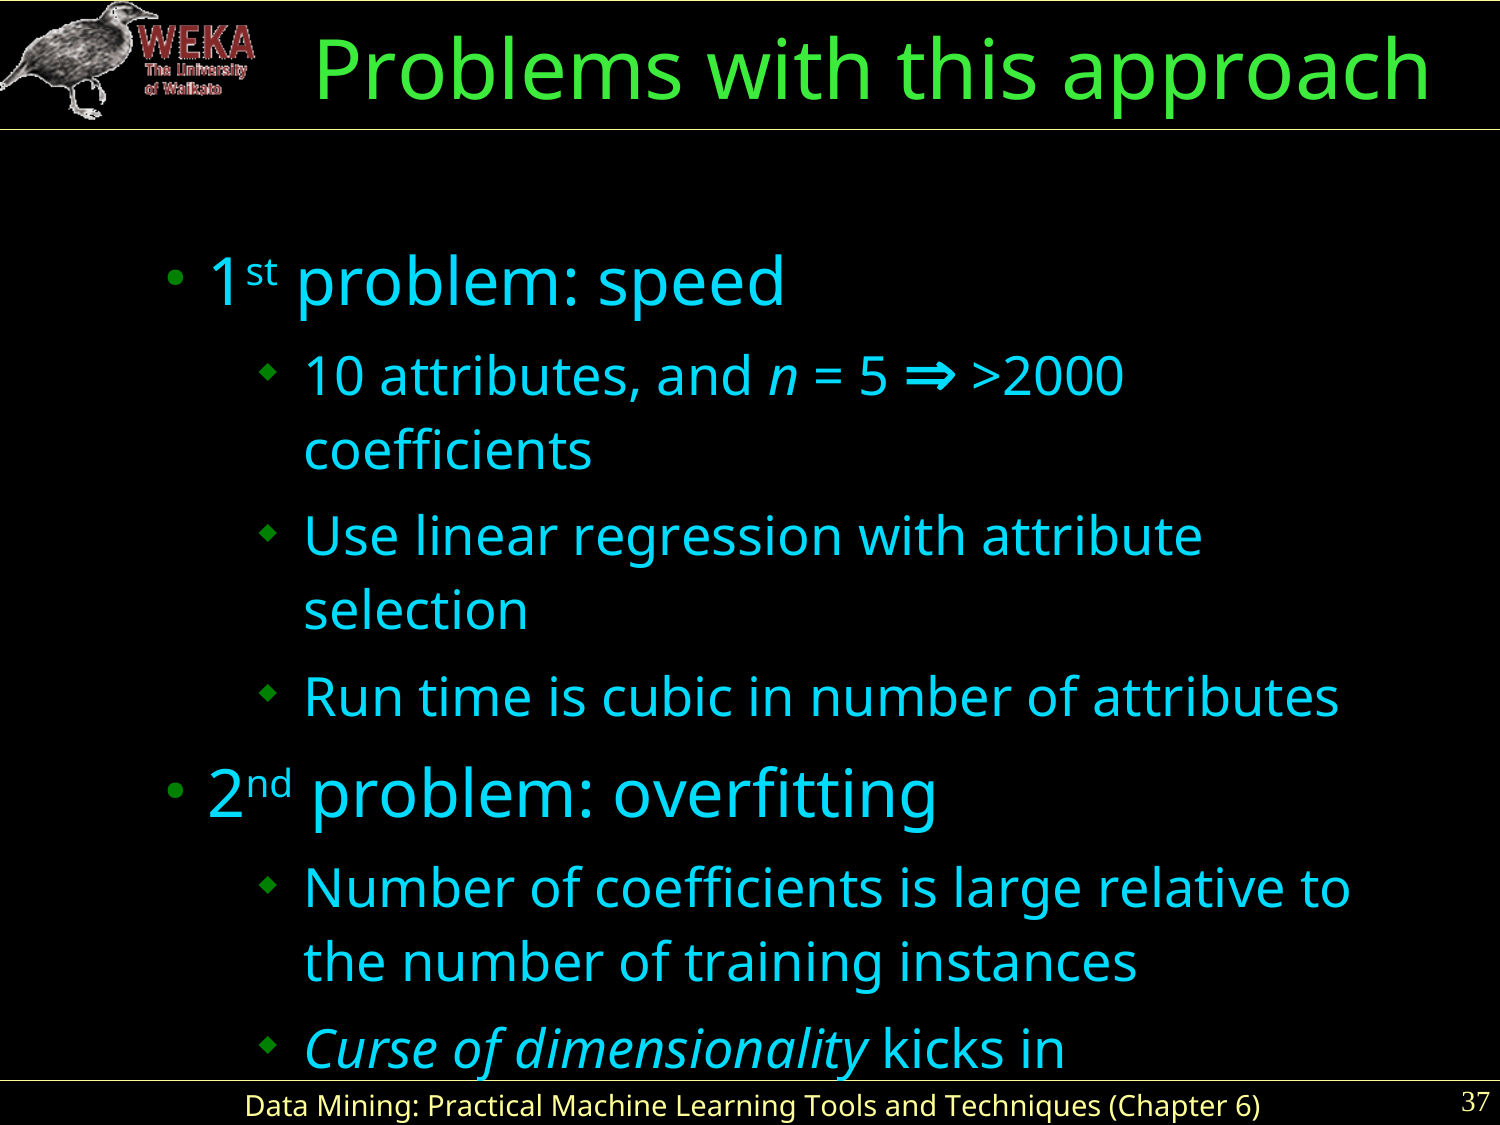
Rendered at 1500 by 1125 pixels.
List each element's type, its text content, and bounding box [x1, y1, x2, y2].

list 1st problem: speed 10 attributes, and n = 5  >2000 coefficients Use linear regression with attribute selection Run time is cubic in number of attributes 2nd problem: overfitting Number of coefficients is large relative to the number of training instances Curse of dimensionality kicks in [149, 226, 1388, 1023]
picture [0, 1, 266, 129]
title Problems with this approach [297, 0, 1500, 148]
